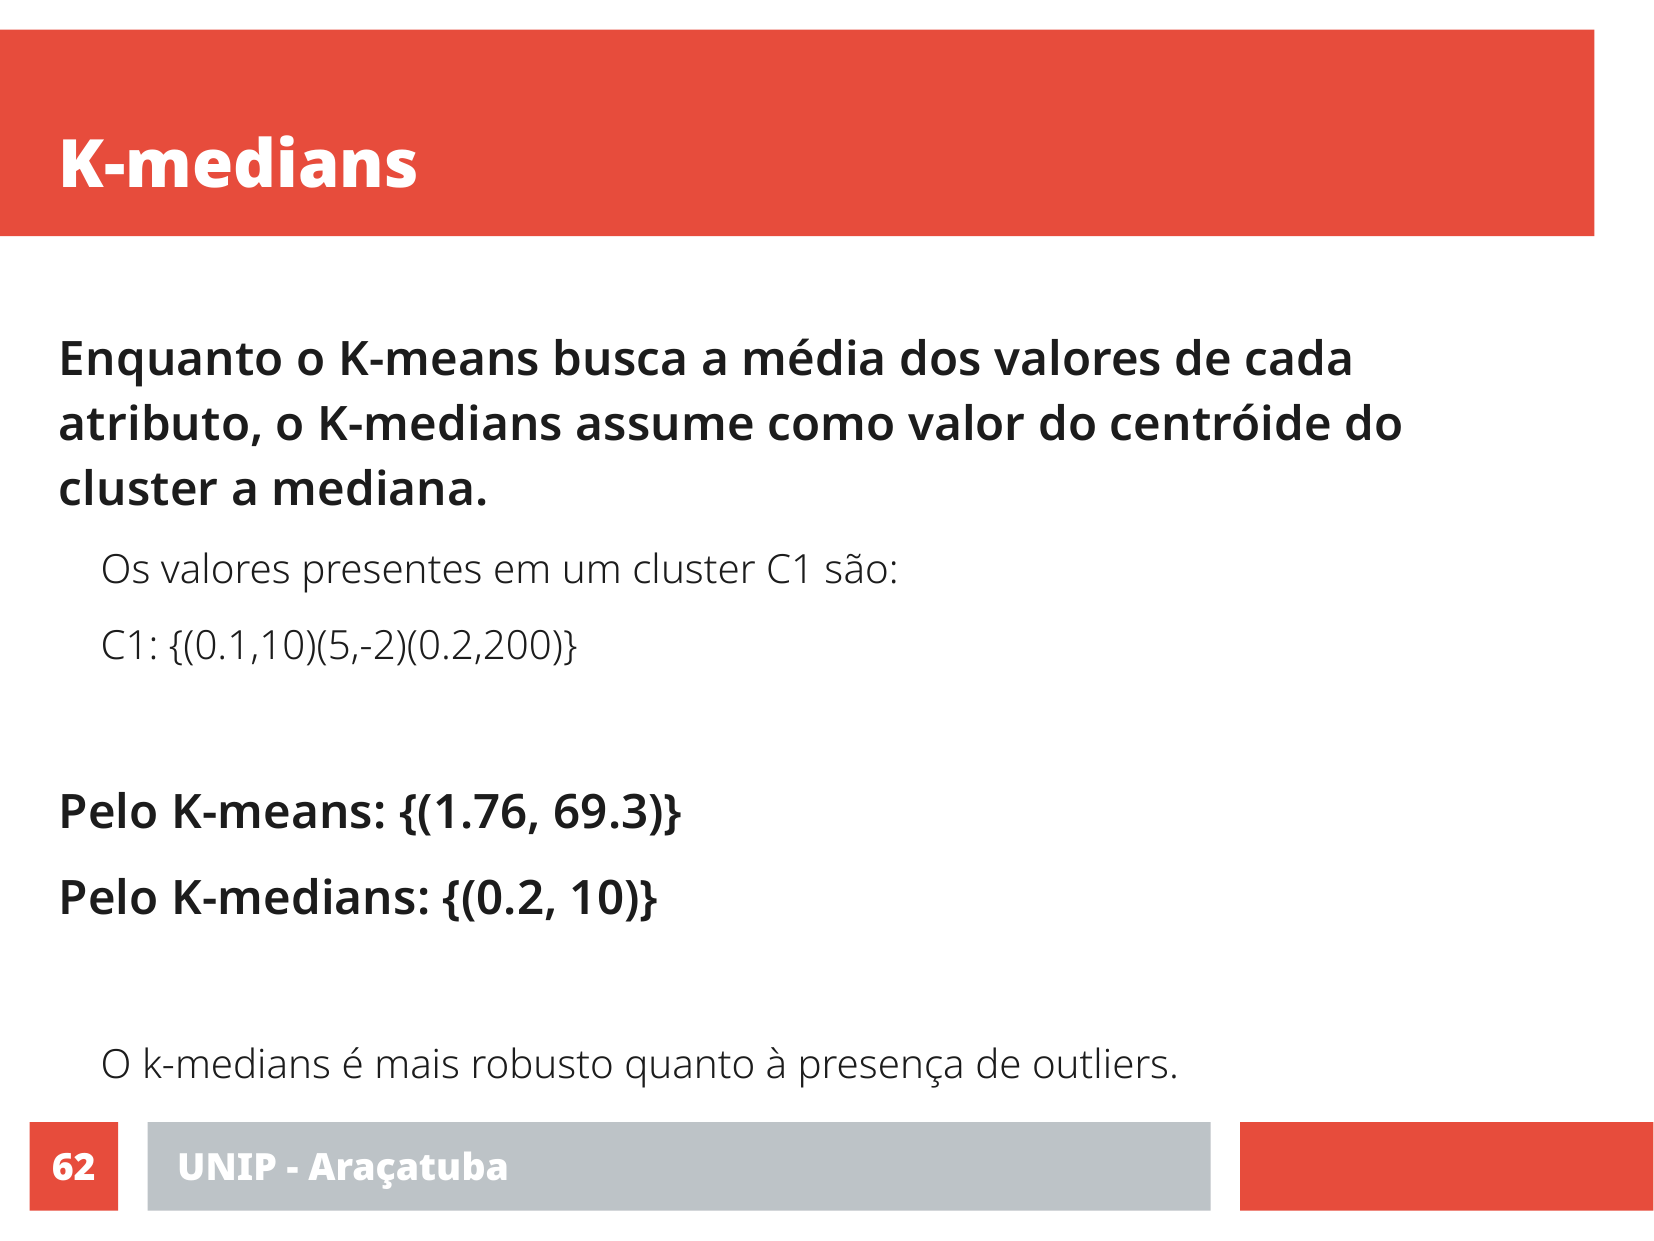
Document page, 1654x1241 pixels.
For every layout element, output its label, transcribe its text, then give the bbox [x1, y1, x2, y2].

list Enquanto o K-means busca a média dos valores de cada atributo, o K-medians assume como valor do centróide do cluster a mediana. Os valores presentes em um cluster C1 são: C1: {(0.1,10)(5,-2)(0.2,200)} Pelo K-means: {(1.76, 69.3)} Pelo K-medians: {(0.2, 10)} O k-medians é mais robusto quanto à presença de outliers. [59, 324, 1565, 1093]
title K-medians [59, 59, 1595, 207]
